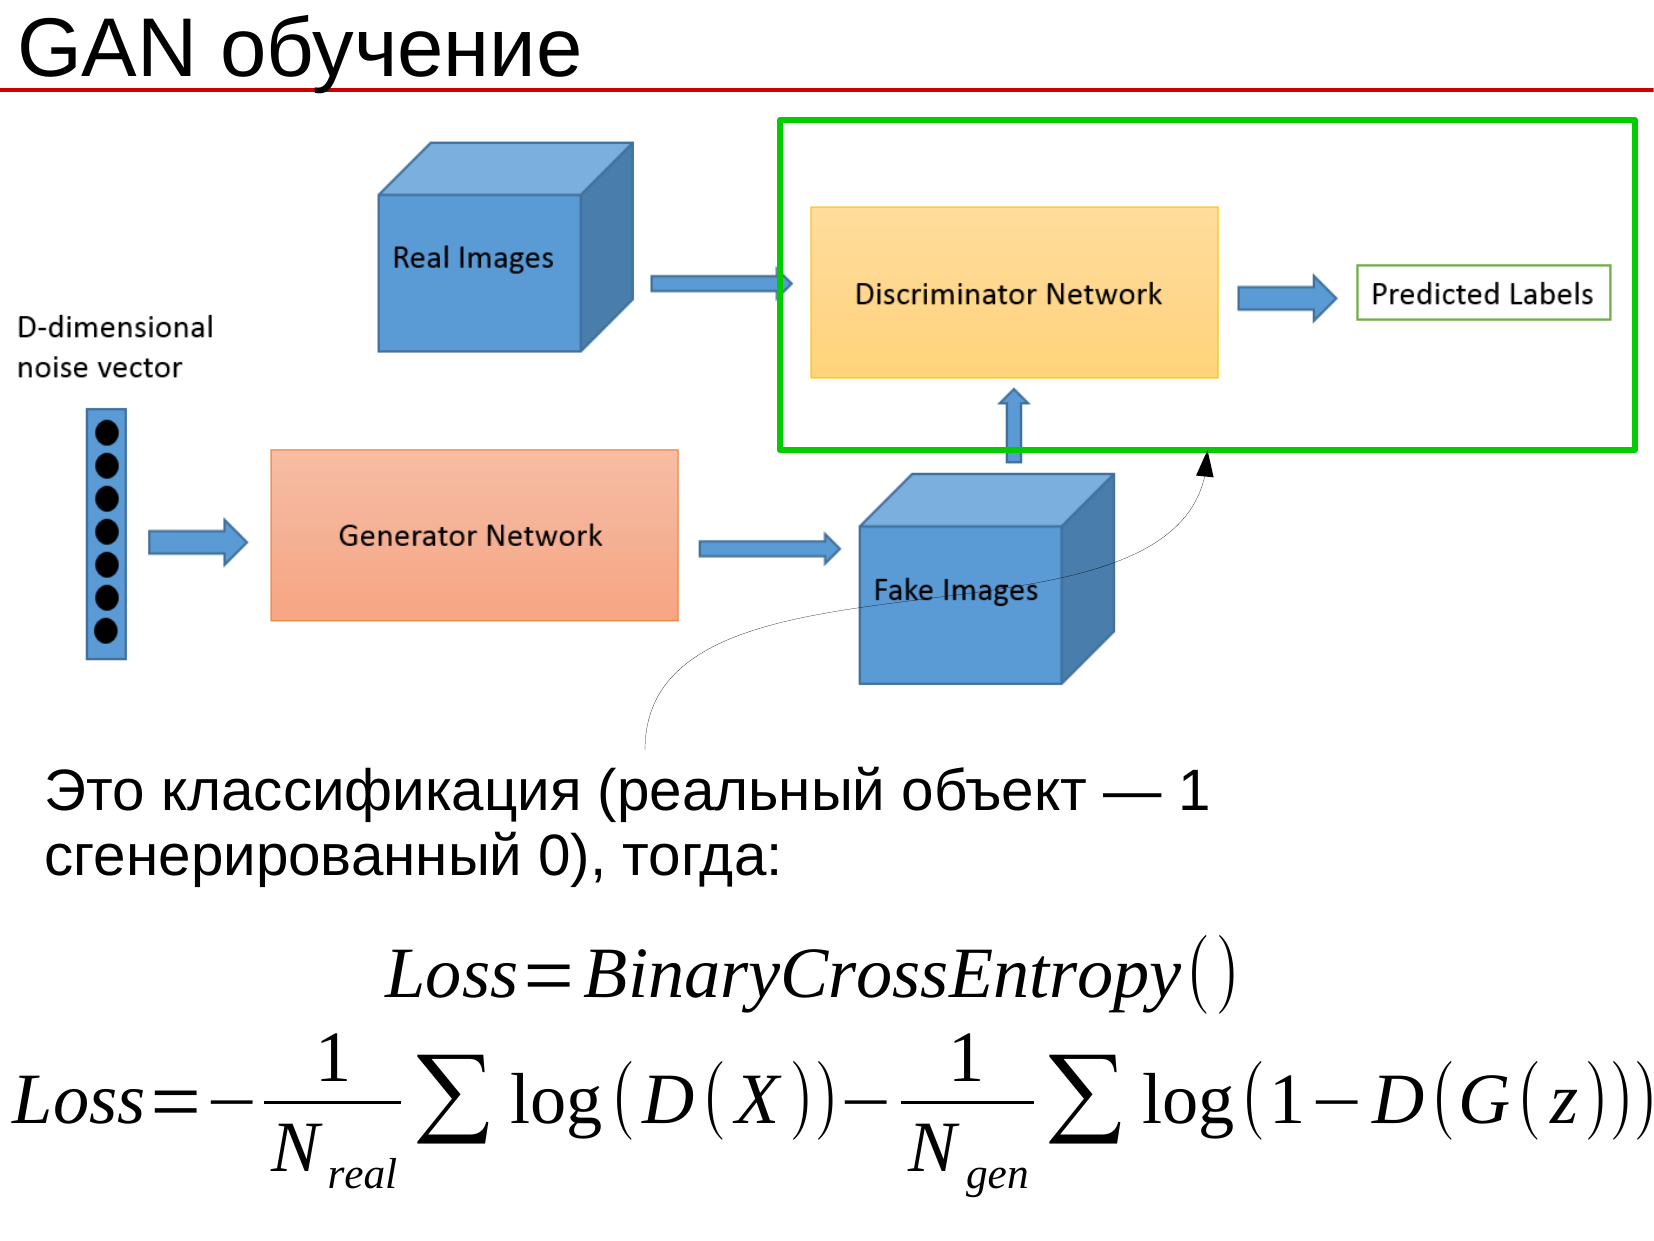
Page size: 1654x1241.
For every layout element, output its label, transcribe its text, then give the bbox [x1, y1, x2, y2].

chart [2, 930, 1654, 1199]
picture [0, 104, 1654, 711]
text_box Это классификация (реальный объект — 1 сгенерированный 0), тогда: [30, 750, 1261, 960]
title GAN обучение [17, 0, 1315, 94]
picture [783, 123, 1632, 447]
